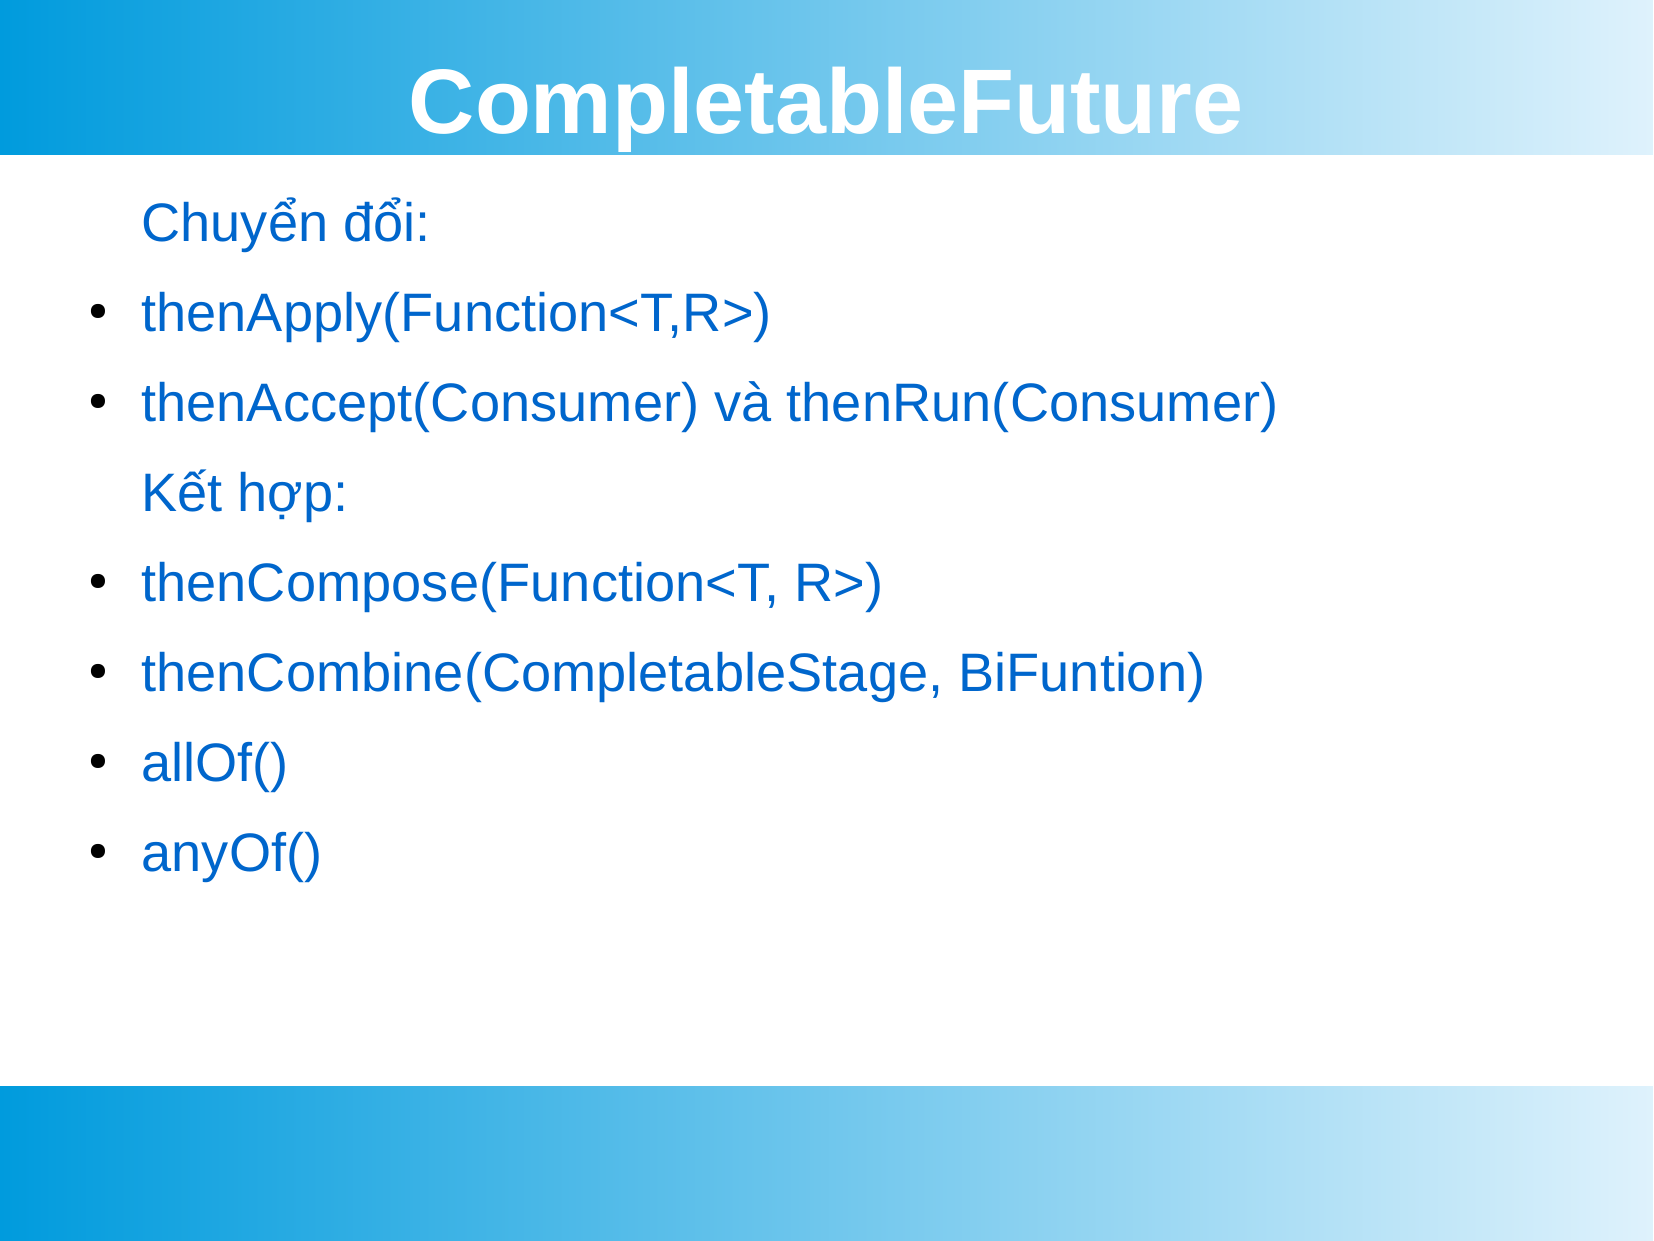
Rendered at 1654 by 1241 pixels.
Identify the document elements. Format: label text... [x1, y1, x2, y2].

title CompletableFuture [82, 49, 1571, 155]
list Chuyển đổi: thenApply(Function<T,R>) thenAccept(Consumer) và thenRun(Consumer) Kết hợp: thenCompose(Function<T, R>) thenCombine(CompletableStage, BiFuntion) allOf() anyOf() [70, 192, 1559, 1078]
